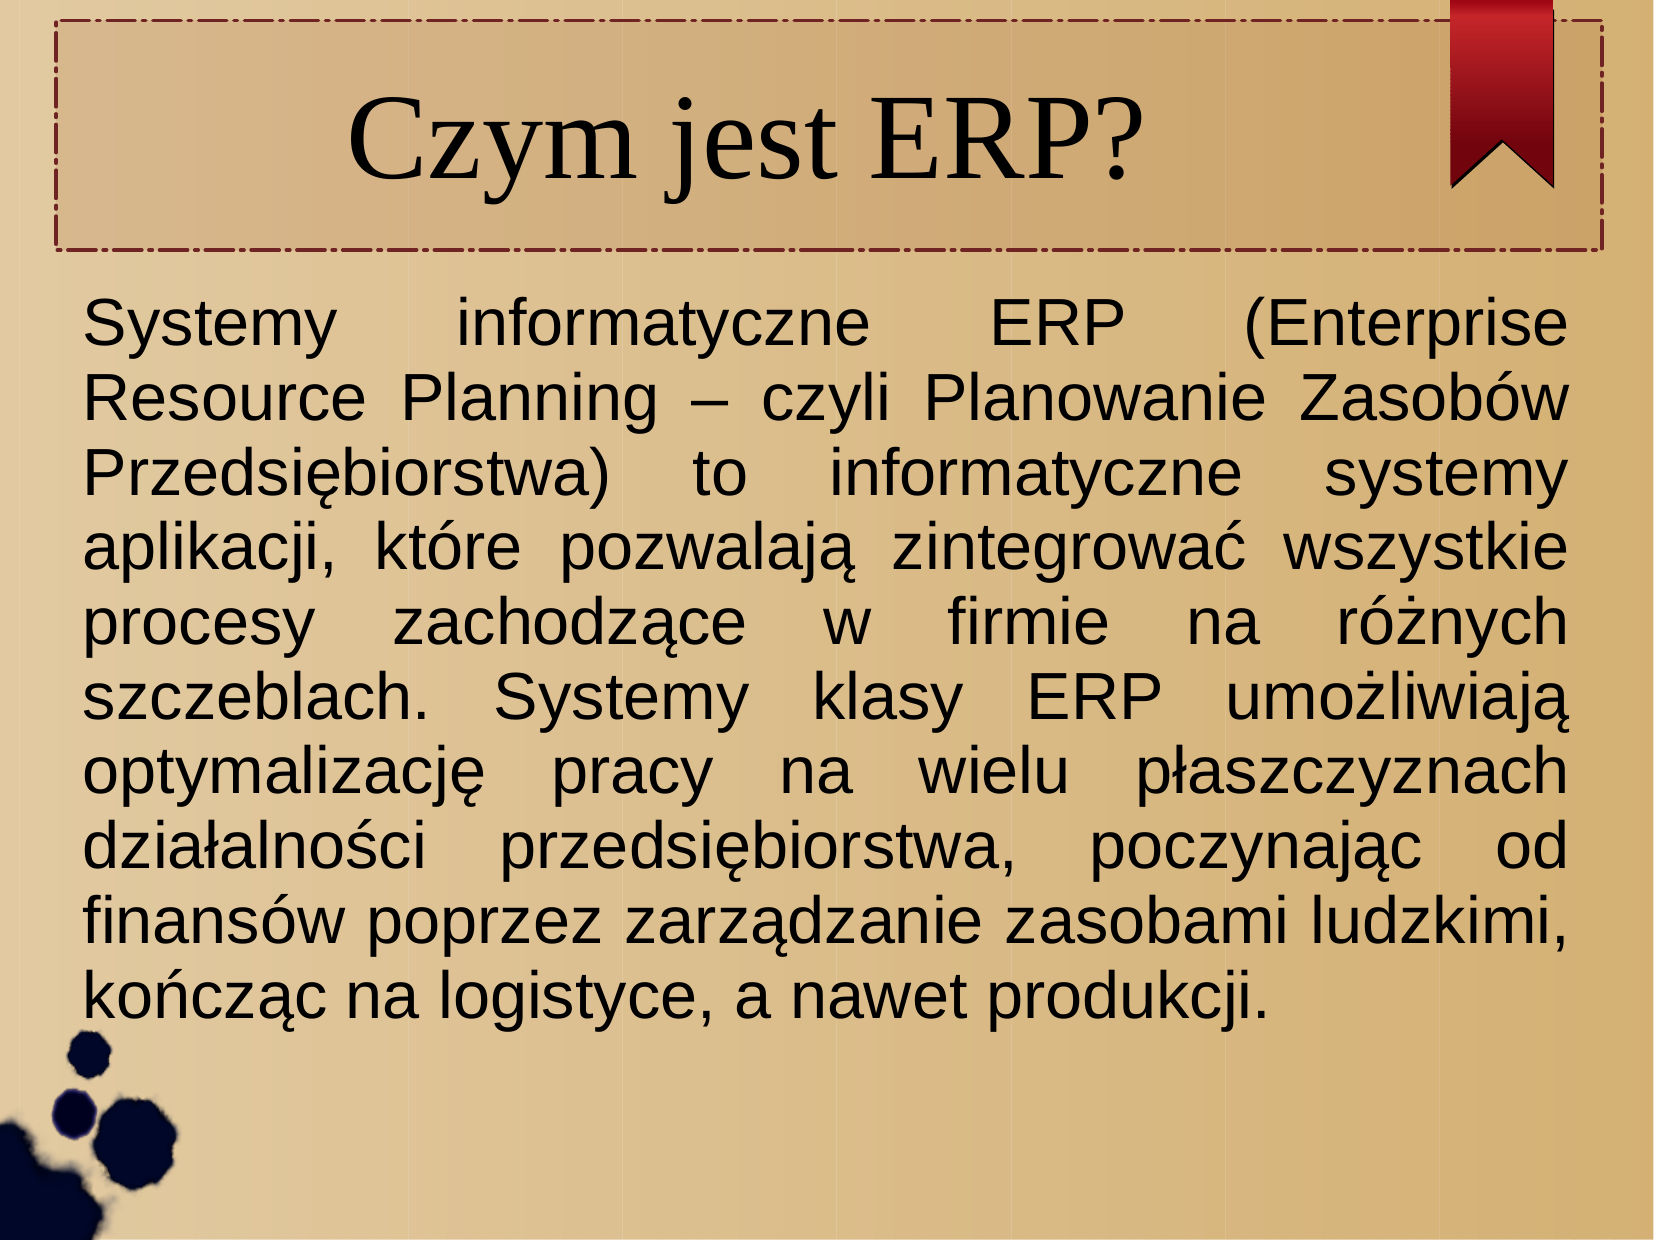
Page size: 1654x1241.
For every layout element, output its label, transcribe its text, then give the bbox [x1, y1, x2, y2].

title Czym jest ERP? [82, 47, 1412, 229]
subtitle Systemy informatyczne ERP (Enterprise Resource Planning – czyli Planowanie Zasobów Przedsiębiorstwa) to informatyczne systemy aplikacji, które pozwalają zintegrować wszystkie procesy zachodzące w firmie na różnych szczeblach. Systemy klasy ERP umożliwiają optymalizację pracy na wielu płaszczyznach działalności przedsiębiorstwa, poczynając od finansów poprzez zarządzanie zasobami ludzkimi, kończąc na logistyce, a nawet produkcji. [82, 284, 1571, 1033]
